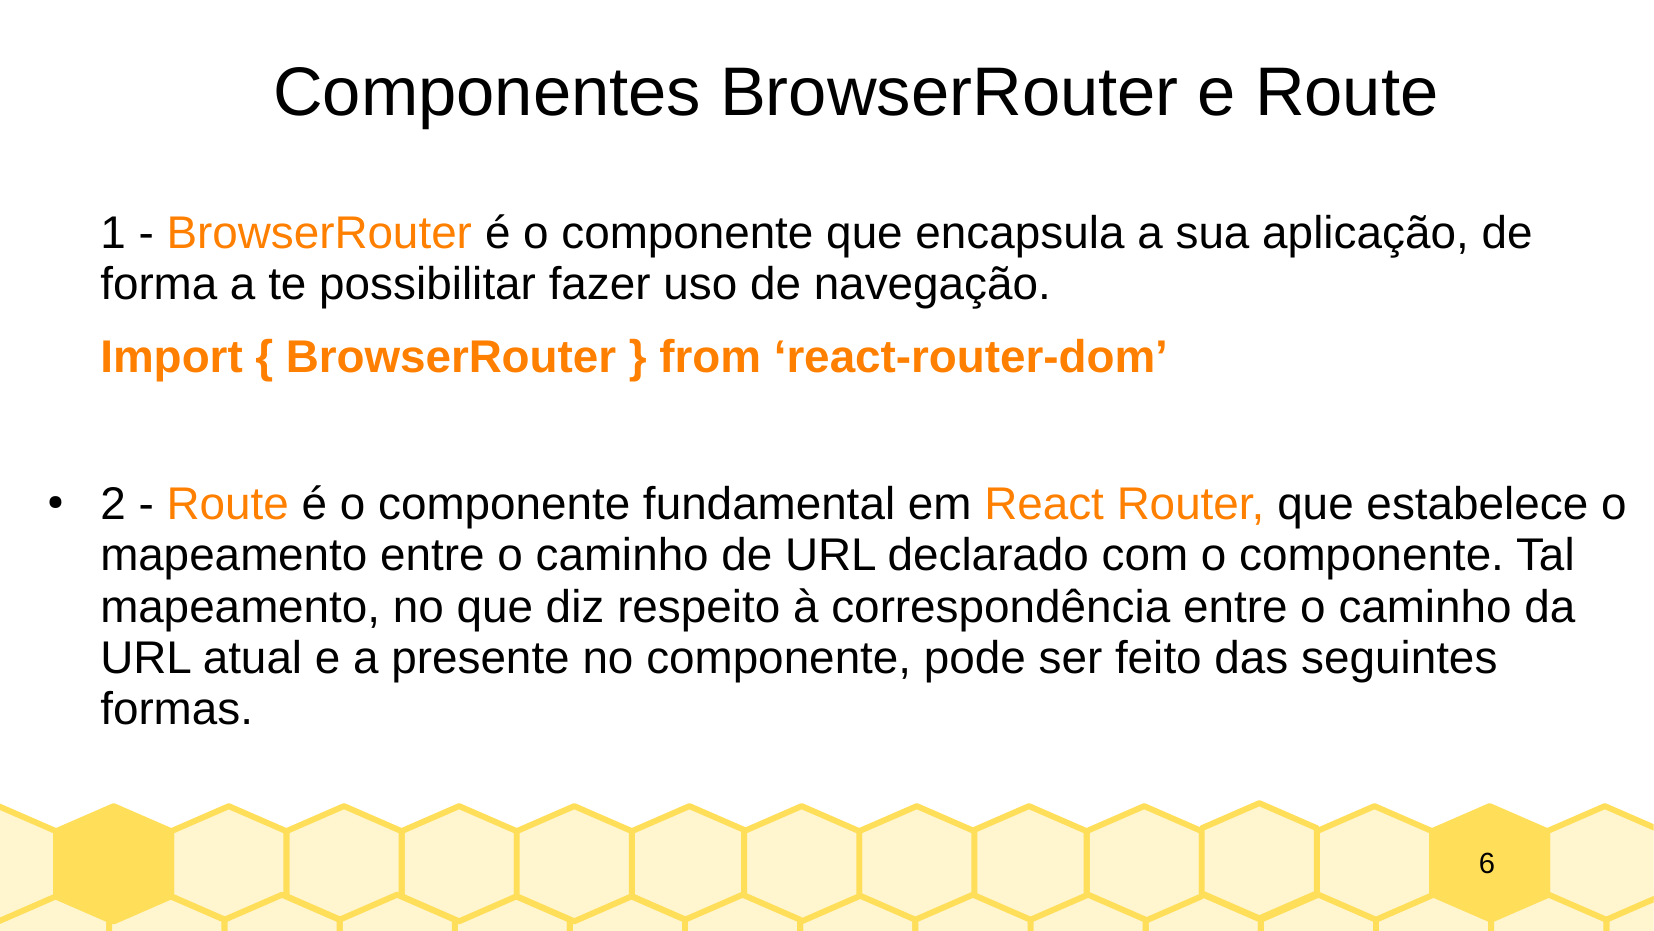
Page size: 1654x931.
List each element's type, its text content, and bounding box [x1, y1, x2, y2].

list 1 - BrowserRouter é o componente que encapsula a sua aplicação, de forma a te possibilitar fazer uso de navegação. Import { BrowserRouter } from ‘react-router-dom’ 2 - Route é o componente fundamental em React Router, que estabelece o mapeamento entre o caminho de URL declarado com o componente. Tal mapeamento, no que diz respeito à correspondência entre o caminho da URL atual e a presente no componente, pode ser feito das seguintes formas. [29, 206, 1654, 768]
title Componentes BrowserRouter e Route [118, 53, 1595, 206]
